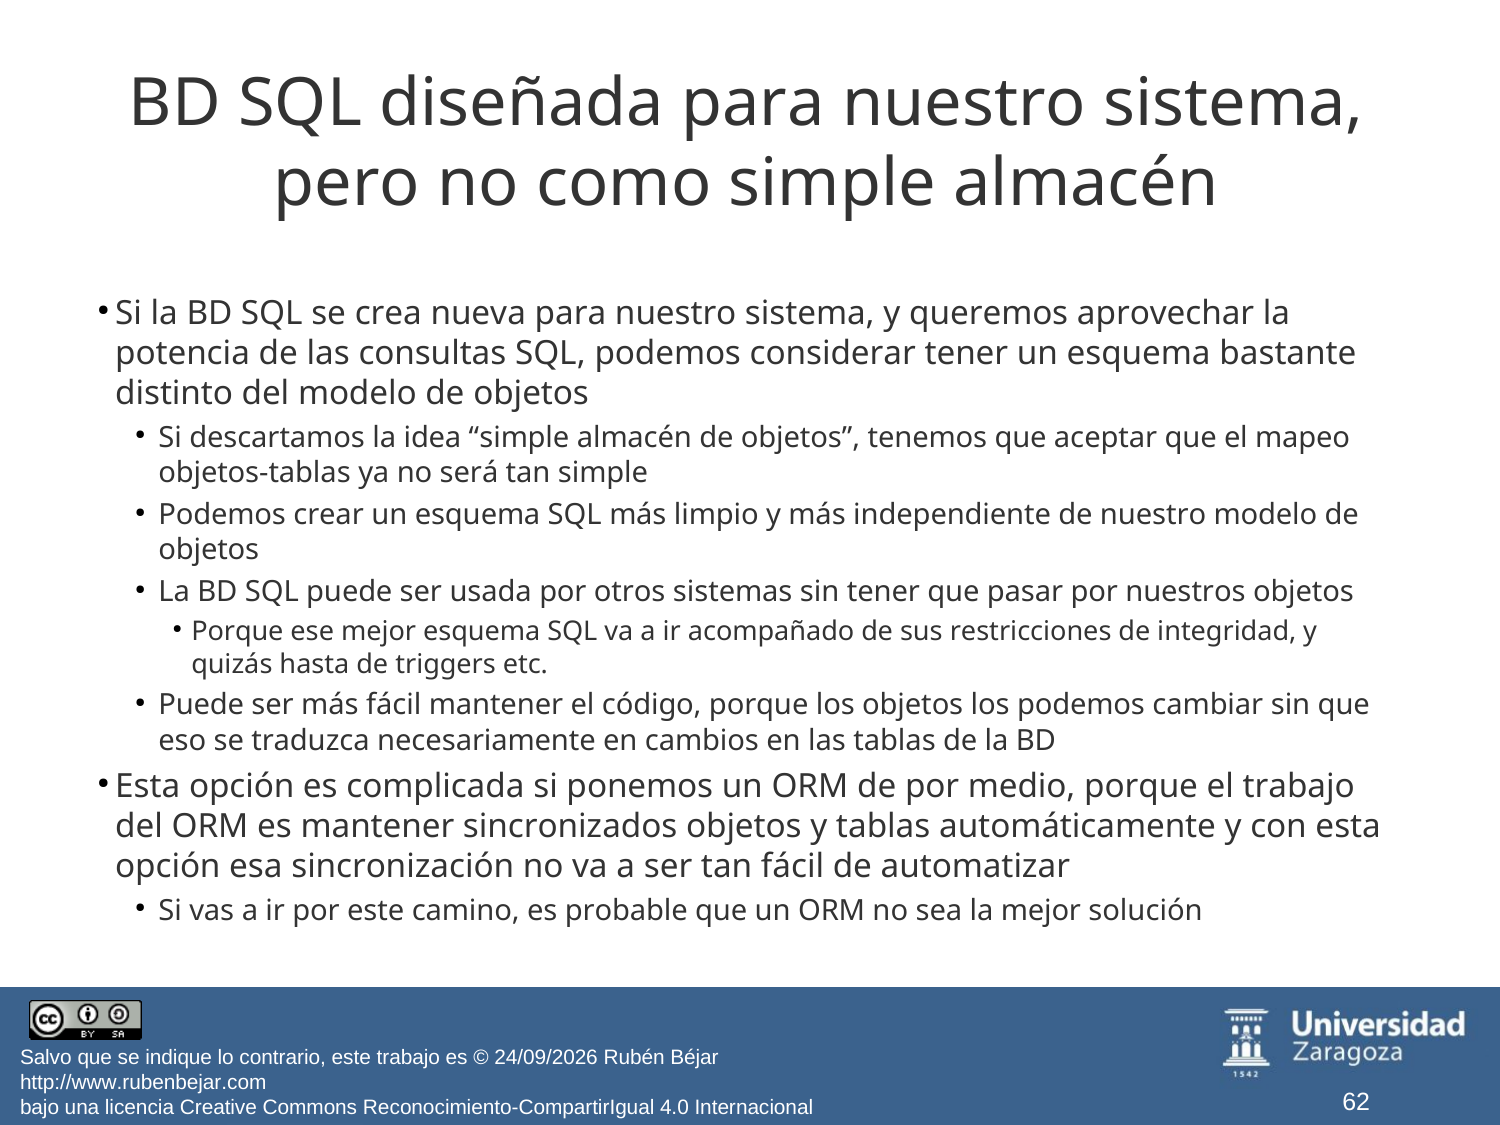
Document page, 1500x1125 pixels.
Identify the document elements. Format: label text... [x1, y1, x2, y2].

picture [0, 987, 1500, 1125]
title BD SQL diseñada para nuestro sistema, pero no como simple almacén [74, 20, 1420, 257]
list Si la BD SQL se crea nueva para nuestro sistema, y queremos aprovechar la potencia de las consultas SQL, podemos considerar tener un esquema bastante distinto del modelo de objetos Si descartamos la idea “simple almacén de objetos”, tenemos que aceptar que el mapeo objetos-tablas ya no será tan simple Podemos crear un esquema SQL más limpio y más independiente de nuestro modelo de objetos La BD SQL puede ser usada por otros sistemas sin tener que pasar por nuestros objetos Porque ese mejor esquema SQL va a ir acompañado de sus restricciones de integridad, y quizás hasta de triggers etc. Puede ser más fácil mantener el código, porque los objetos los podemos cambiar sin que eso se traduzca necesariamente en cambios en las tablas de la BD Esta opción es complicada si ponemos un ORM de por medio, porque el trabajo del ORM es mantener sincronizados objetos y tablas automáticamente y con esta opción esa sincronización no va a ser tan fácil de automatizar Si vas a ir por este camino, es probable que un ORM no sea la mejor solución [82, 283, 1418, 957]
